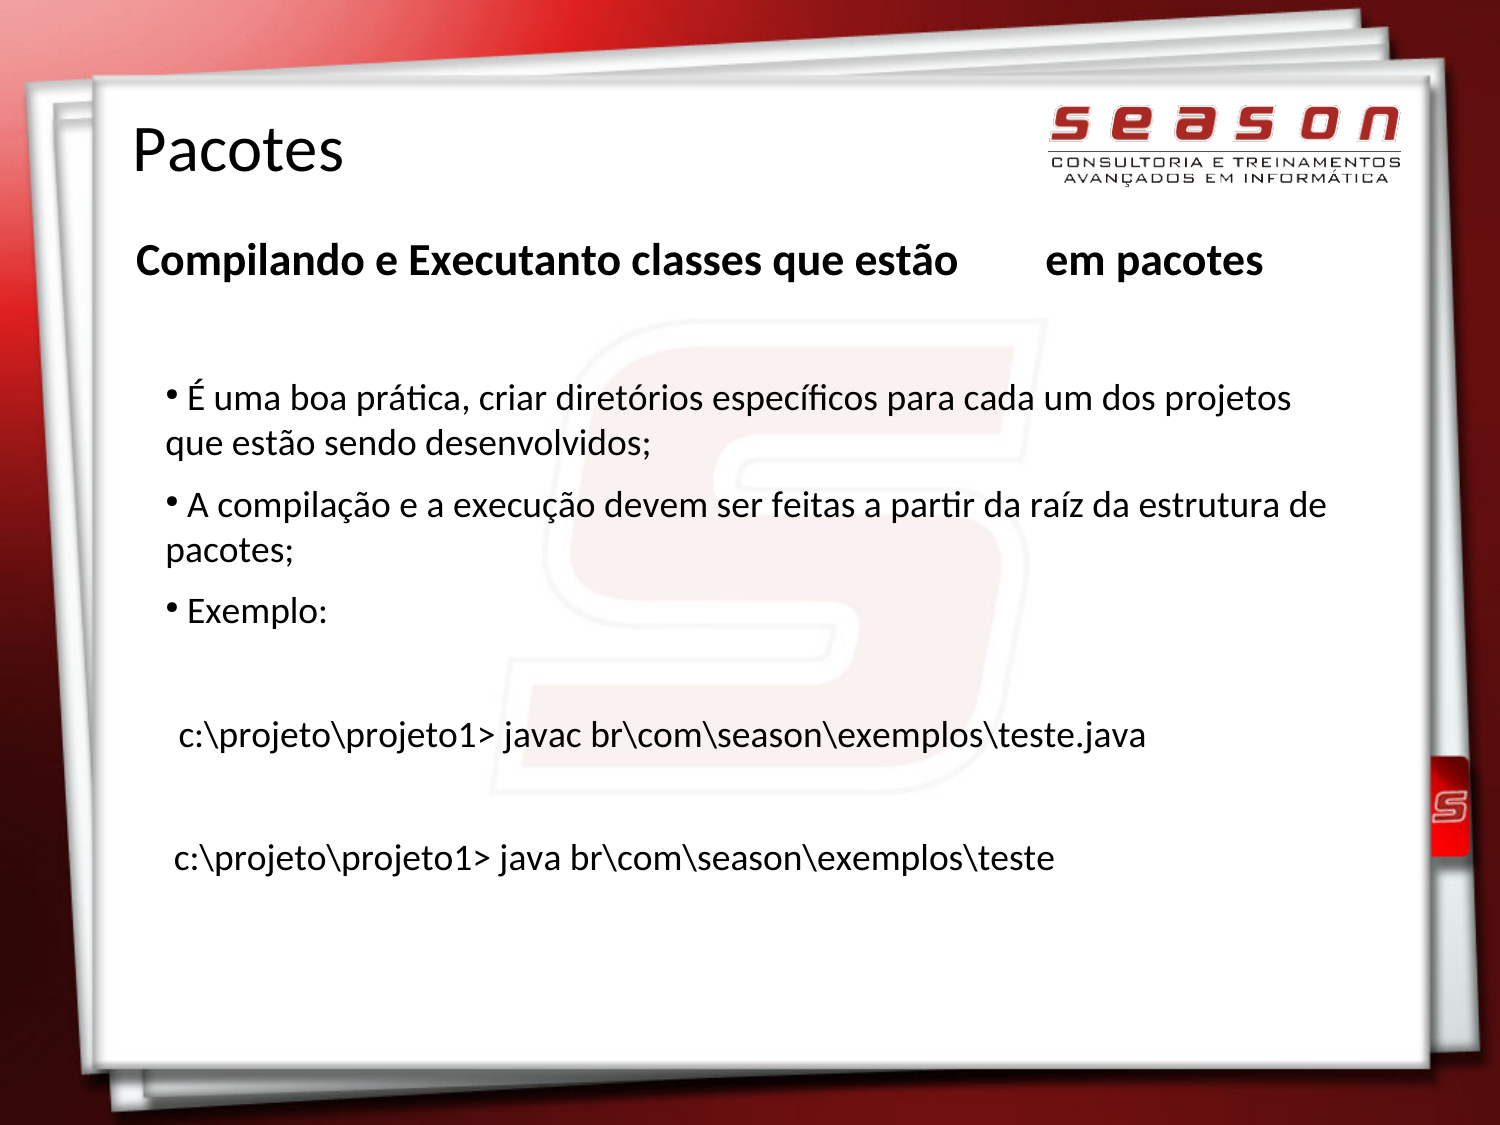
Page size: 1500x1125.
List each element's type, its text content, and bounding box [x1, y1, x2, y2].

text_box Compilando e Executanto classes que estão em pacotes [119, 195, 1347, 319]
text_box É uma boa prática, criar diretórios específicos para cada um dos projetos que estão sendo desenvolvidos; A compilação e a execução devem ser feitas a partir da raíz da estrutura de pacotes; Exemplo: c:\projeto\projeto1> javac br\com\season\exemplos\teste.java c:\projeto\projeto1> java br\com\season\exemplos\teste [165, 357, 1359, 894]
picture [0, 0, 1500, 1125]
title Pacotes [118, 33, 1394, 257]
